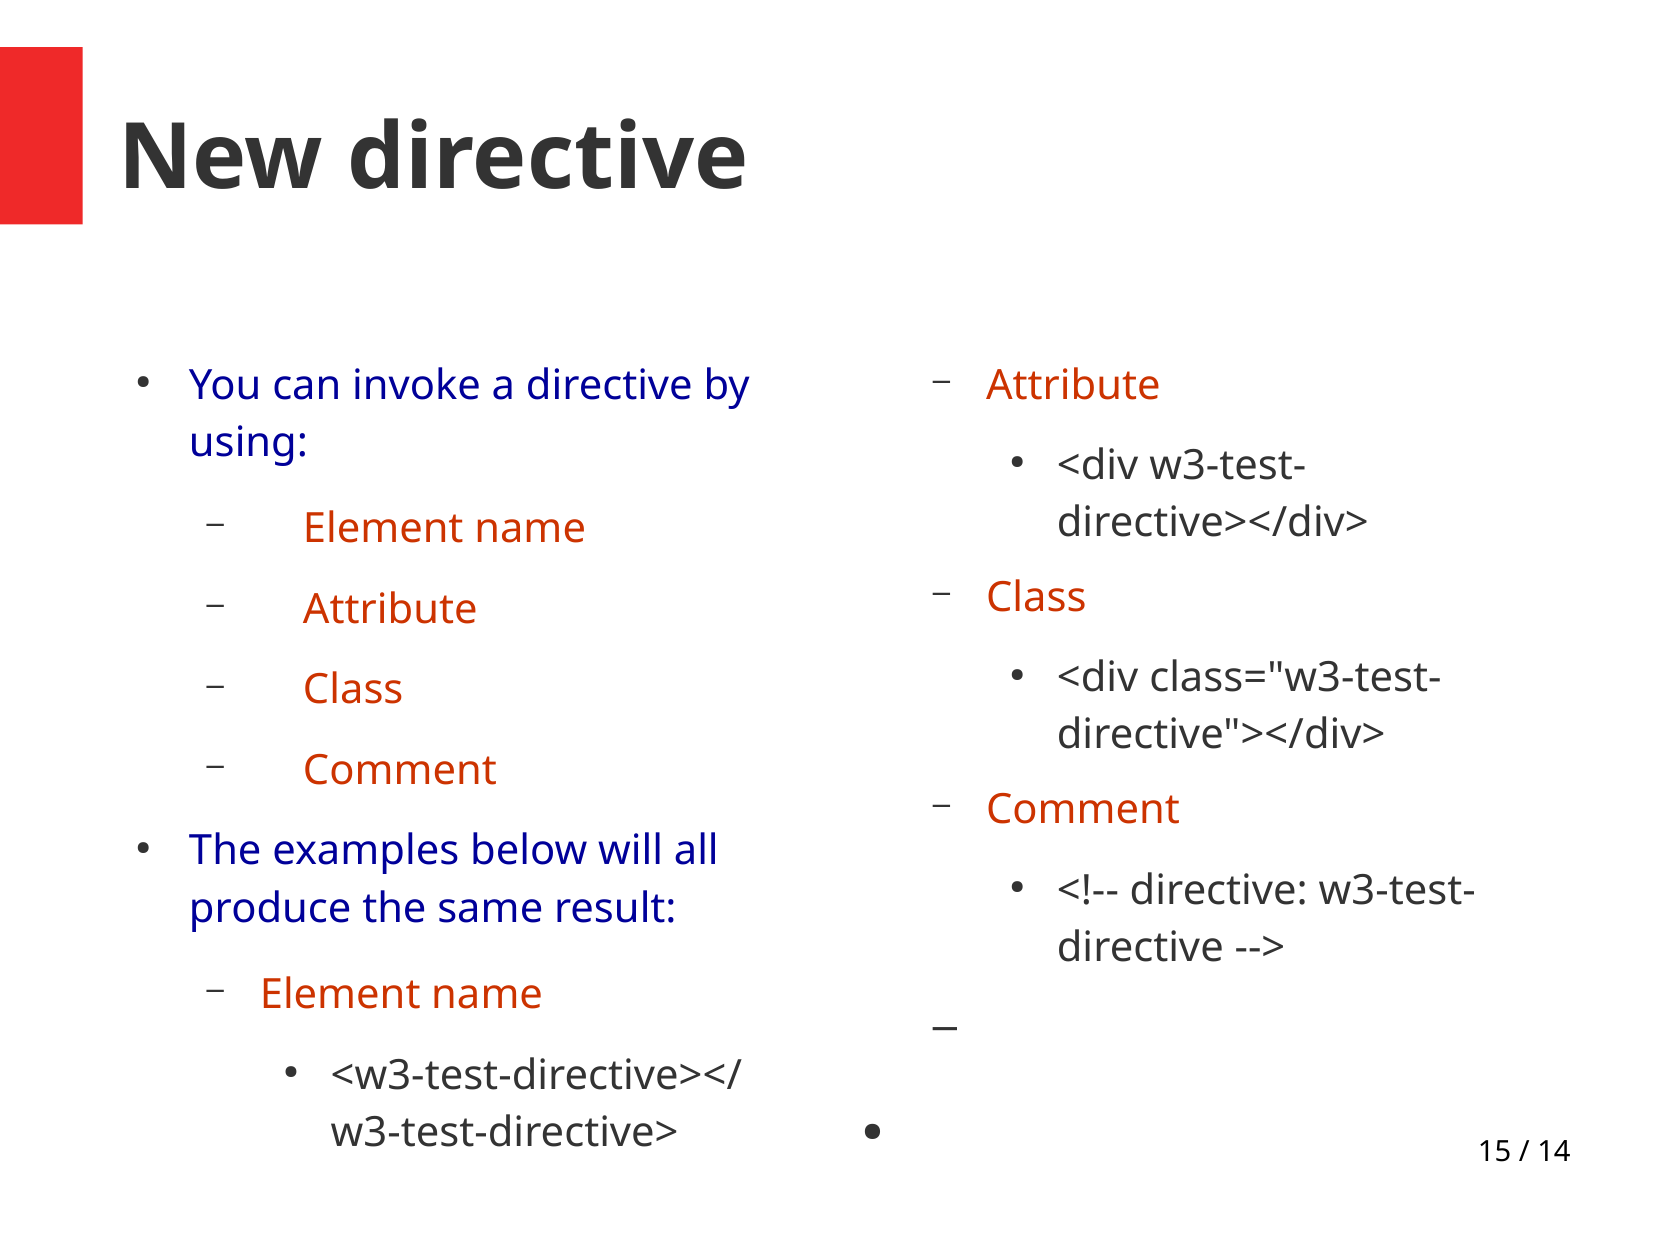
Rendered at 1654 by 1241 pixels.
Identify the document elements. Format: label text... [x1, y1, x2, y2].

title New directive [118, 49, 1571, 257]
list You can invoke a directive by using: Element name Attribute Class Comment The examples below will all produce the same result: Element name <w3-test-directive></w3-test-directive> [118, 354, 810, 1074]
list Attribute <div w3-test-directive></div> Class <div class="w3-test-directive"></div> Comment <!-- directive: w3-test-directive --> [844, 354, 1536, 1074]
